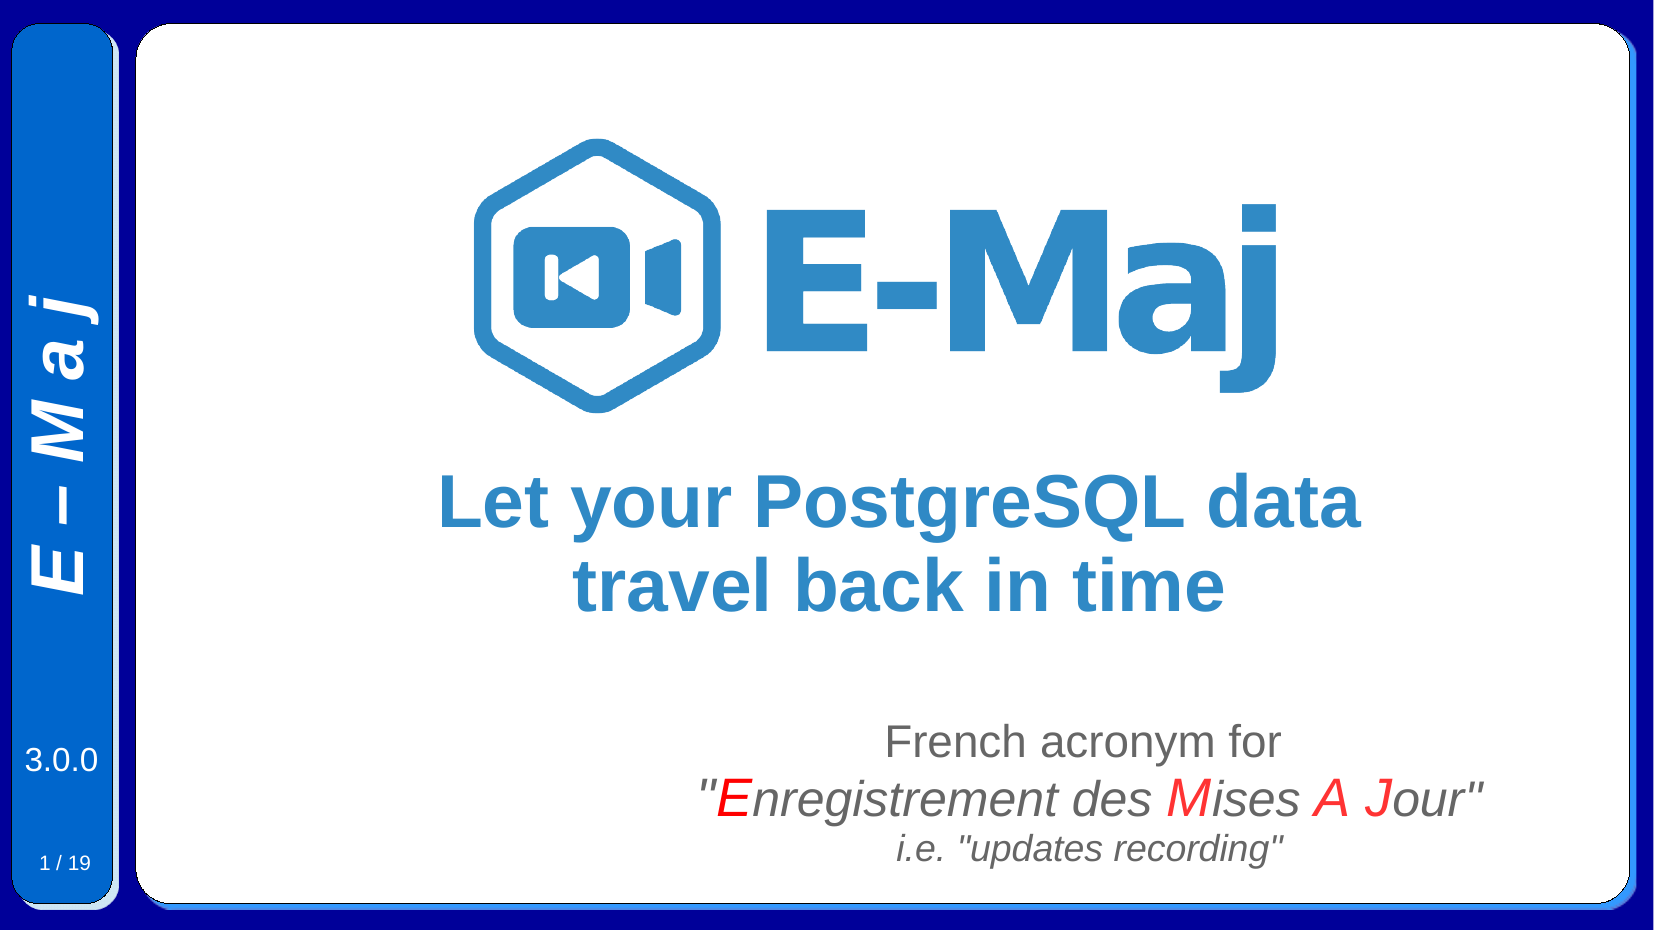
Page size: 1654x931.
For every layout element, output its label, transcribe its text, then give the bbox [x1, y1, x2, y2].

text_box French acronym for "Enregistrement des Mises A Jour" i.e. "updates recording" [602, 708, 1577, 878]
picture [472, 137, 1276, 366]
text_box Let your PostgreSQL data travel back in time [194, 366, 1570, 832]
